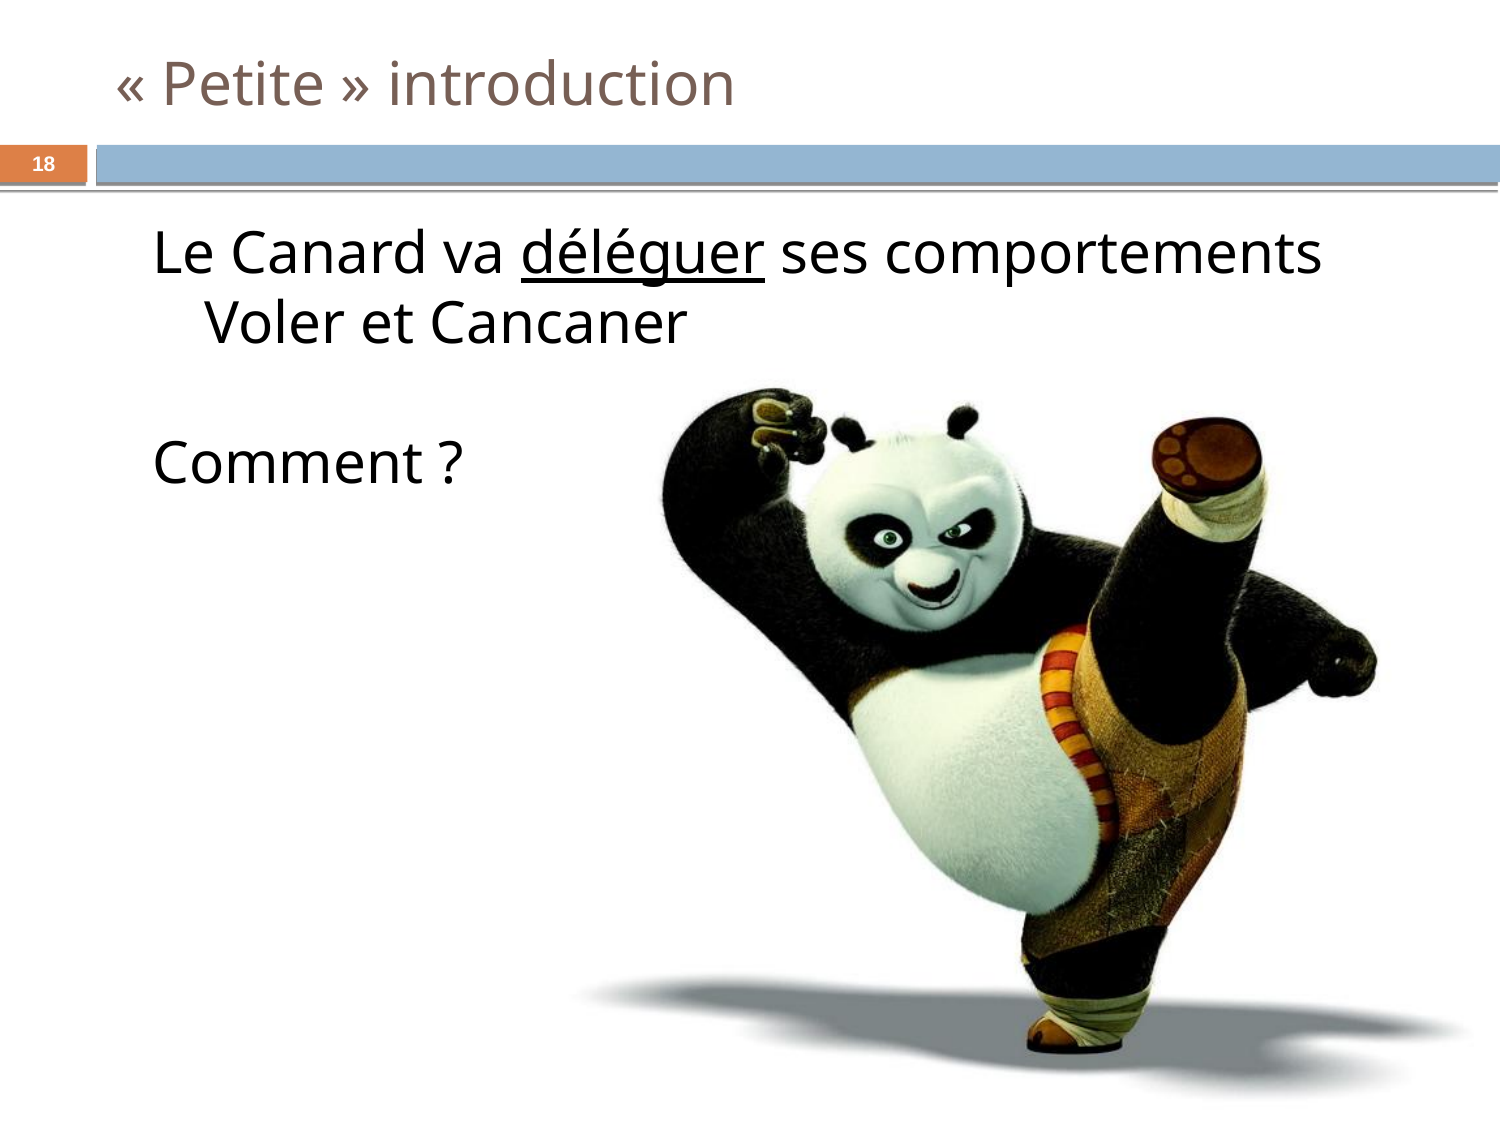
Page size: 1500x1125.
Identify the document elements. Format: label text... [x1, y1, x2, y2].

slide_number <numéro> [0, 143, 88, 184]
picture [535, 348, 1500, 1125]
list Le Canard va déléguer ses comportements Voler et Cancaner Comment ? [137, 208, 1471, 1071]
title « Petite » introduction [100, 37, 1438, 126]
